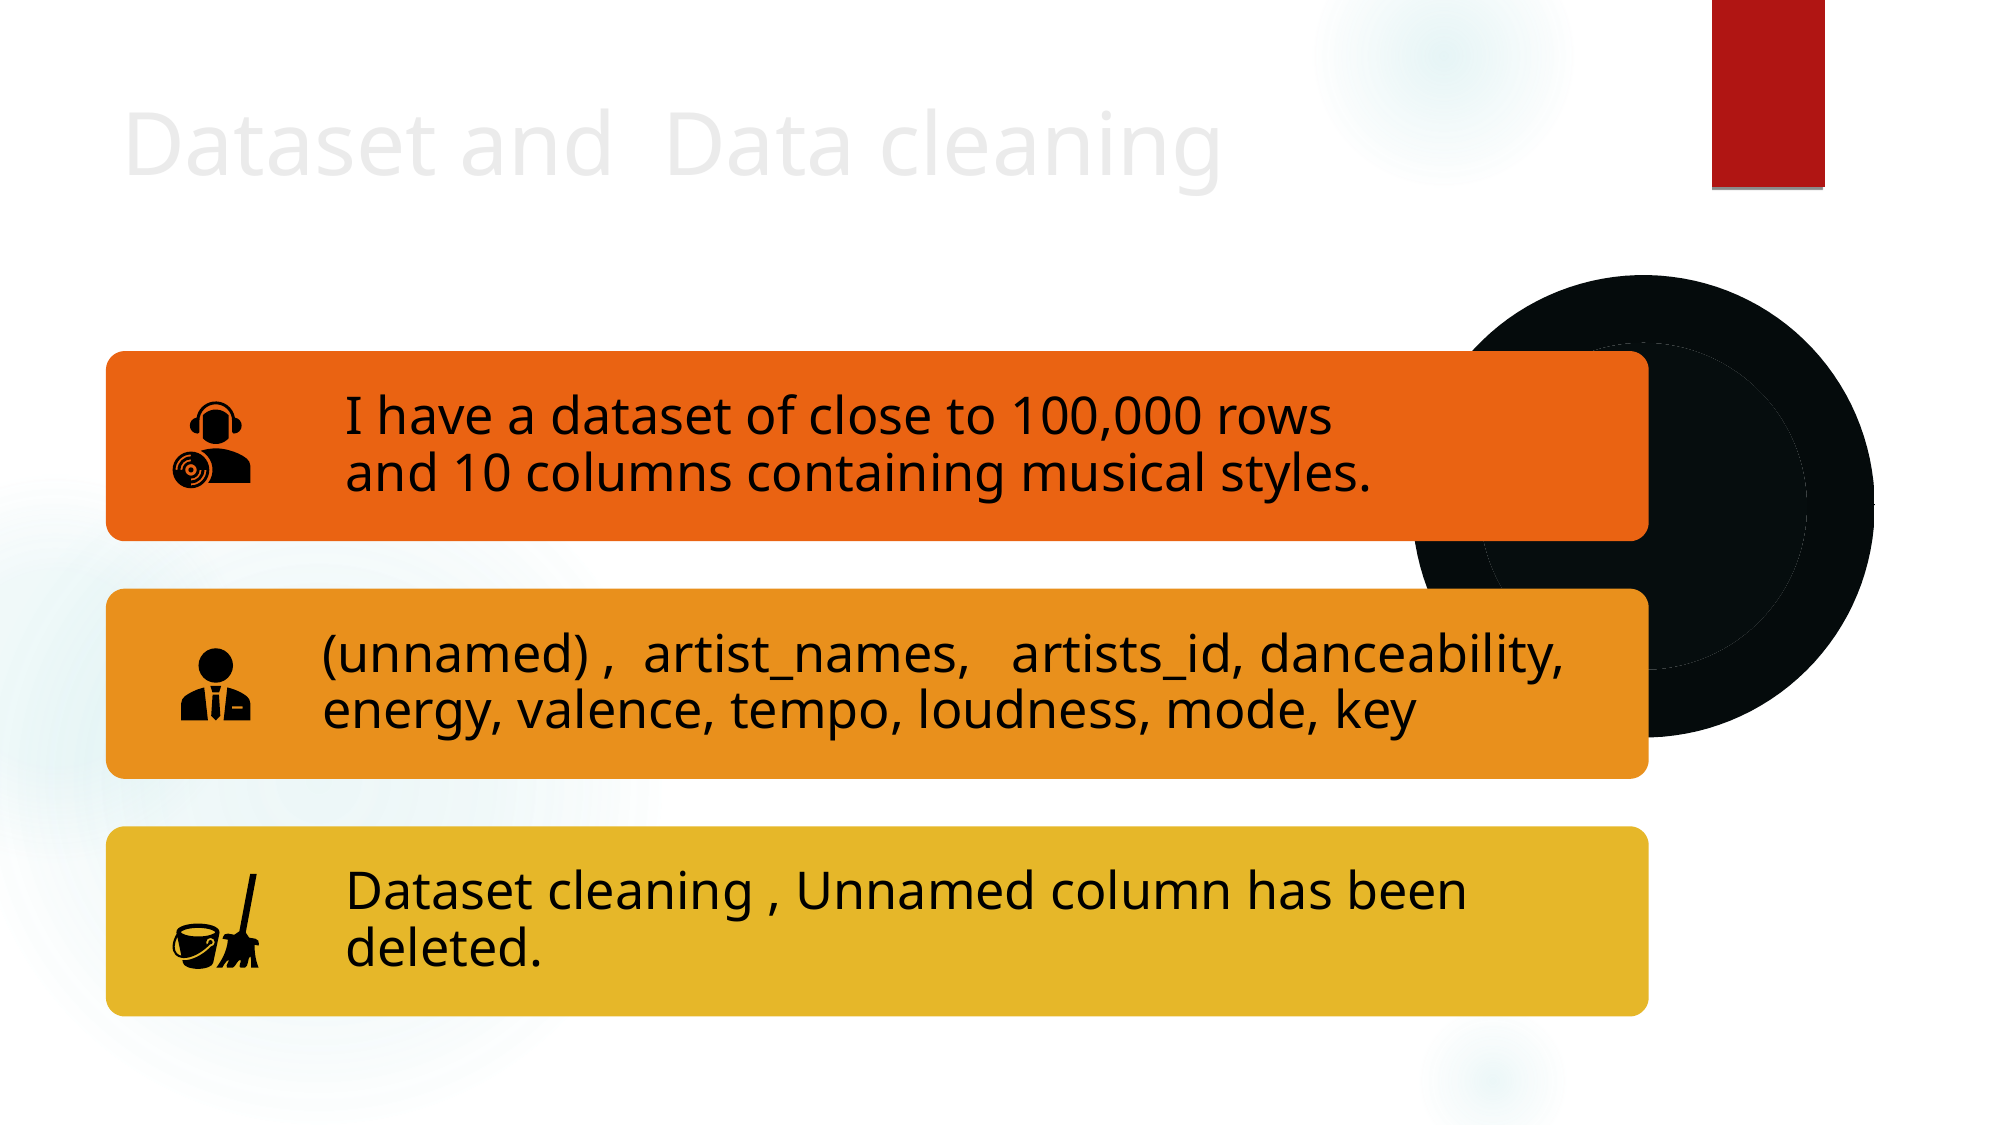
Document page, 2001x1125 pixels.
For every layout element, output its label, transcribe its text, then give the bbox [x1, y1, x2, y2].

text_box (unnamed) , artist_names, artists_id, danceability, energy, valence, tempo, loudness, mode, key [302, 588, 1649, 779]
text_box [105, 351, 325, 542]
text_box I have a dataset of close to 100,000 rows and 10 columns containing musical styles. [325, 351, 1649, 542]
text_box [105, 826, 325, 1017]
title Dataset and Data cleaning [106, 74, 1649, 305]
text_box [105, 588, 302, 779]
text_box Dataset cleaning , Unnamed column has been deleted. [325, 826, 1649, 1017]
